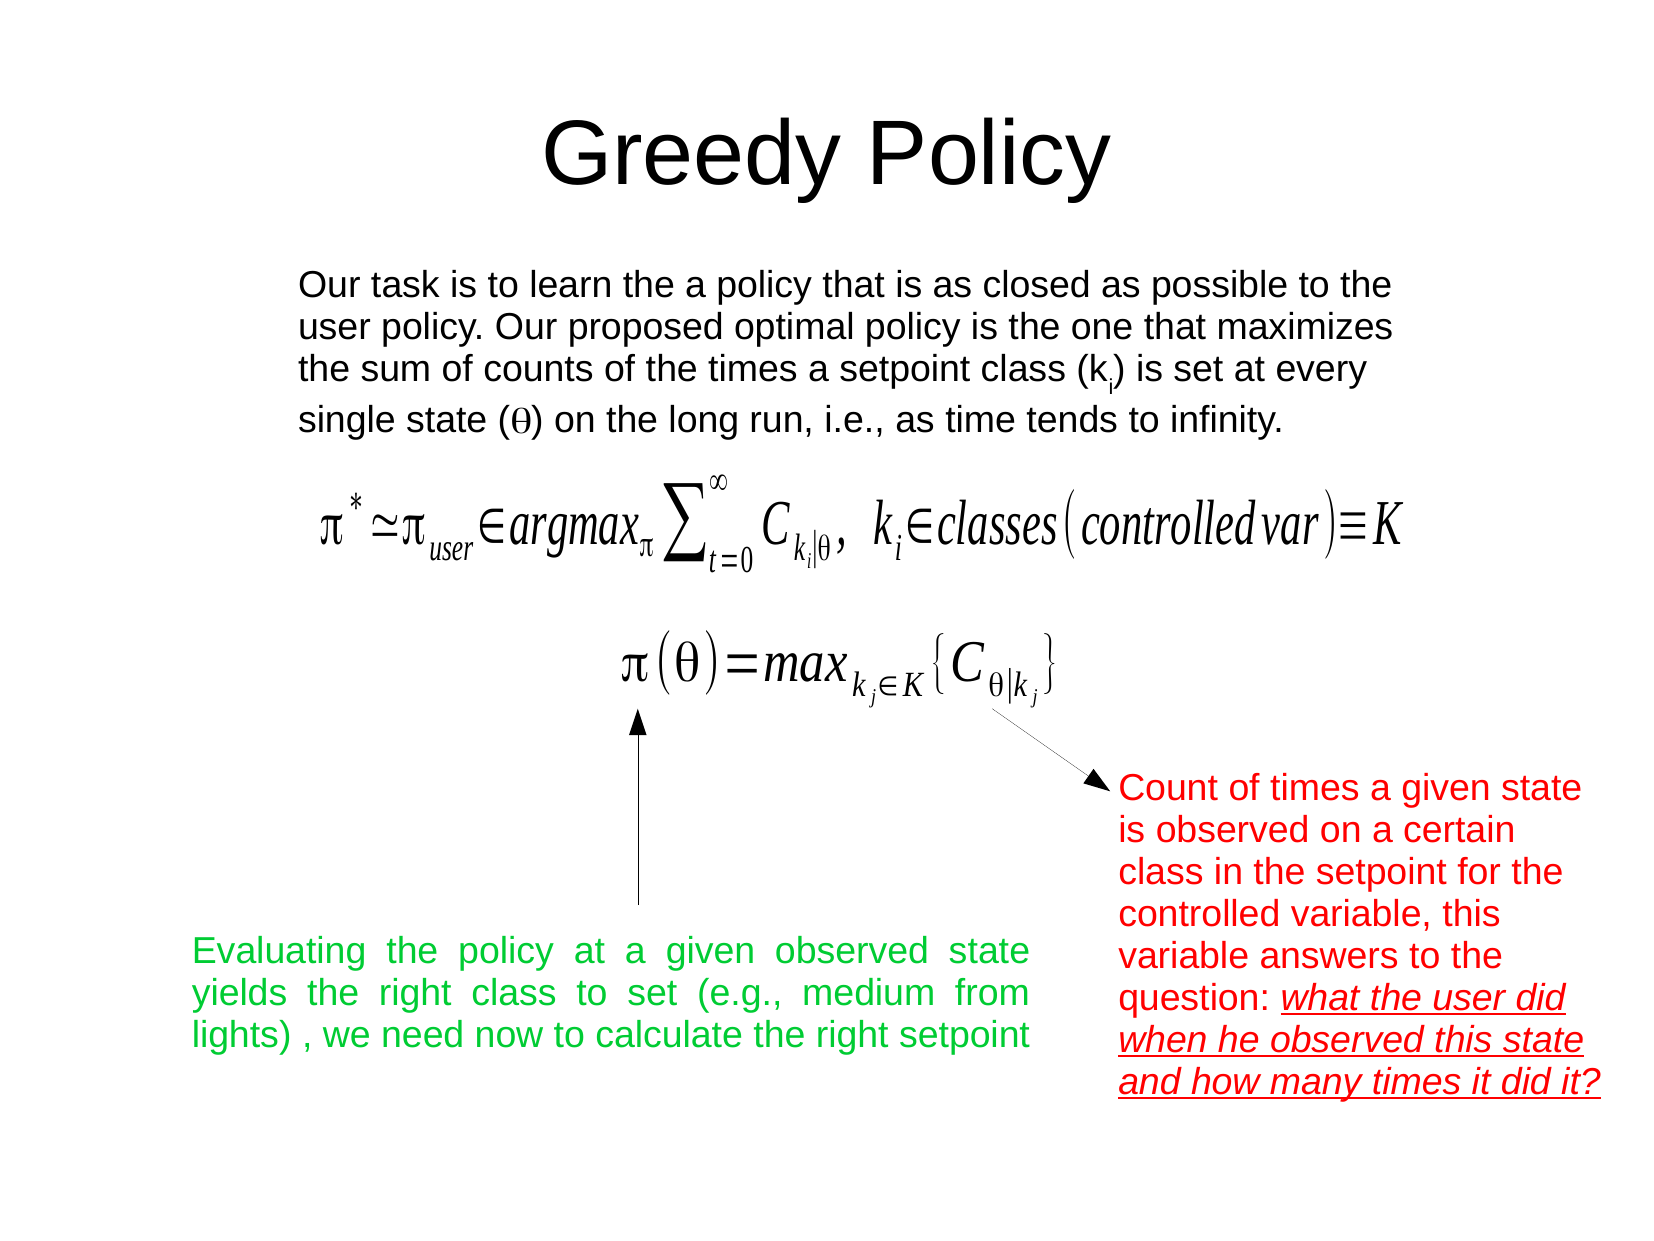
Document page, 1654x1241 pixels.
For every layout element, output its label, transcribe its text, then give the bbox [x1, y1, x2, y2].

text_box Count of times a given state is observed on a certain class in the setpoint for the controlled variable, this variable answers to the question: what the user did when he observed this state and how many times it did it? [1103, 759, 1624, 1205]
chart [499, 407, 544, 438]
text_box Our task is to learn the a policy that is as closed as possible to the user policy. Our proposed optimal policy is the one that maximizes the sum of counts of the times a setpoint class (ki) is set at every single state ( ) on the long run, i.e., as time tends to infinity. [283, 256, 1465, 449]
chart [608, 625, 1075, 709]
chart [309, 472, 1418, 579]
title Greedy Policy [82, 49, 1571, 257]
text_box Evaluating the policy at a given observed state yields the right class to set (e.g., medium from lights) , we need now to calculate the right setpoint [177, 922, 1063, 1063]
